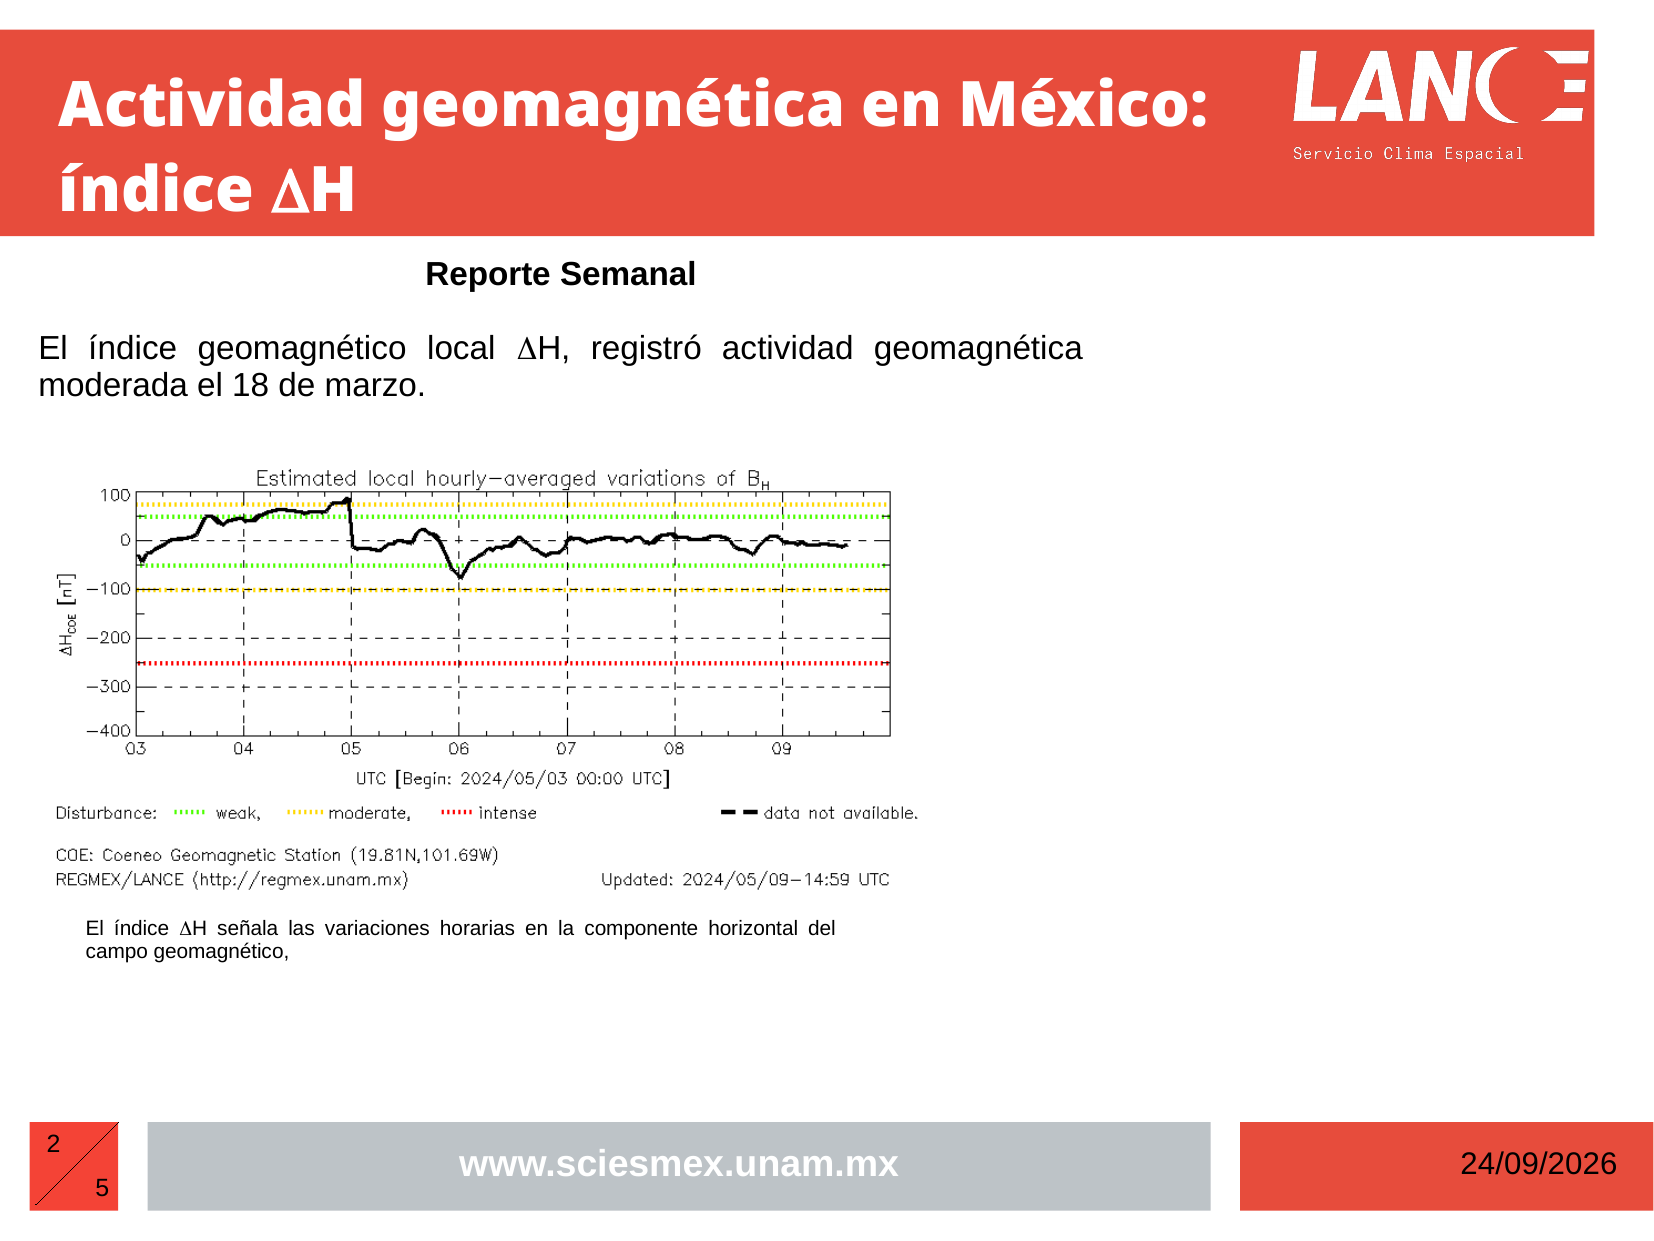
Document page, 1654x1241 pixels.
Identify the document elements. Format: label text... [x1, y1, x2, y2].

text_box El índice DH señala las variaciones horarias en la componente horizontal del campo geomagnético, [70, 909, 851, 971]
text_box <número> [31, 1122, 176, 1170]
text_box 5 [35, 1151, 125, 1209]
picture [47, 448, 934, 892]
picture [1293, 47, 1589, 162]
text_box 09/05/2024 [1424, 1122, 1654, 1205]
text_box Reporte Semanal El índice geomagnético local DH, registró actividad geomagnética moderada el 18 de marzo. [23, 248, 1099, 708]
title Actividad geomagnética en México: índice DH [59, 59, 1312, 207]
text_box www.sciesmex.unam.mx [153, 1122, 1205, 1205]
